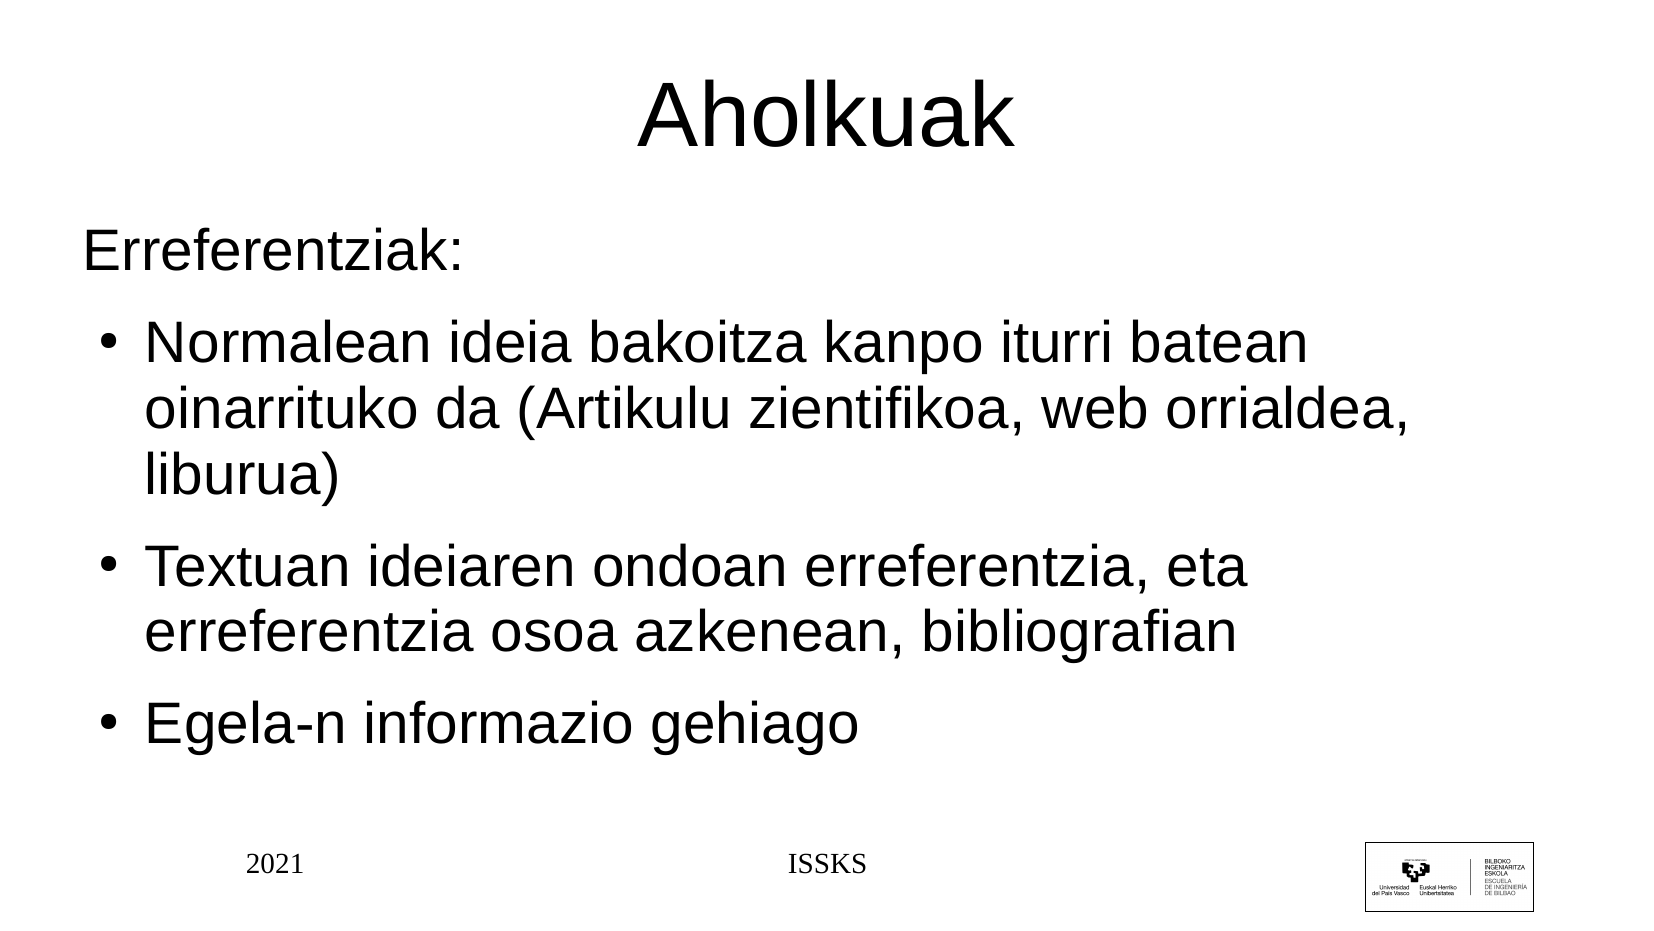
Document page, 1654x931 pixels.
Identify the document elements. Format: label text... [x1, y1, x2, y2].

picture [1366, 843, 1533, 911]
list Erreferentziak: Normalean ideia bakoitza kanpo iturri batean oinarrituko da (Artikulu zientifikoa, web orrialdea, liburua) Textuan ideiaren ondoan erreferentzia, eta erreferentzia osoa azkenean, bibliografian Egela-n informazio gehiago [82, 217, 1531, 758]
title Aholkuak [82, 37, 1571, 193]
